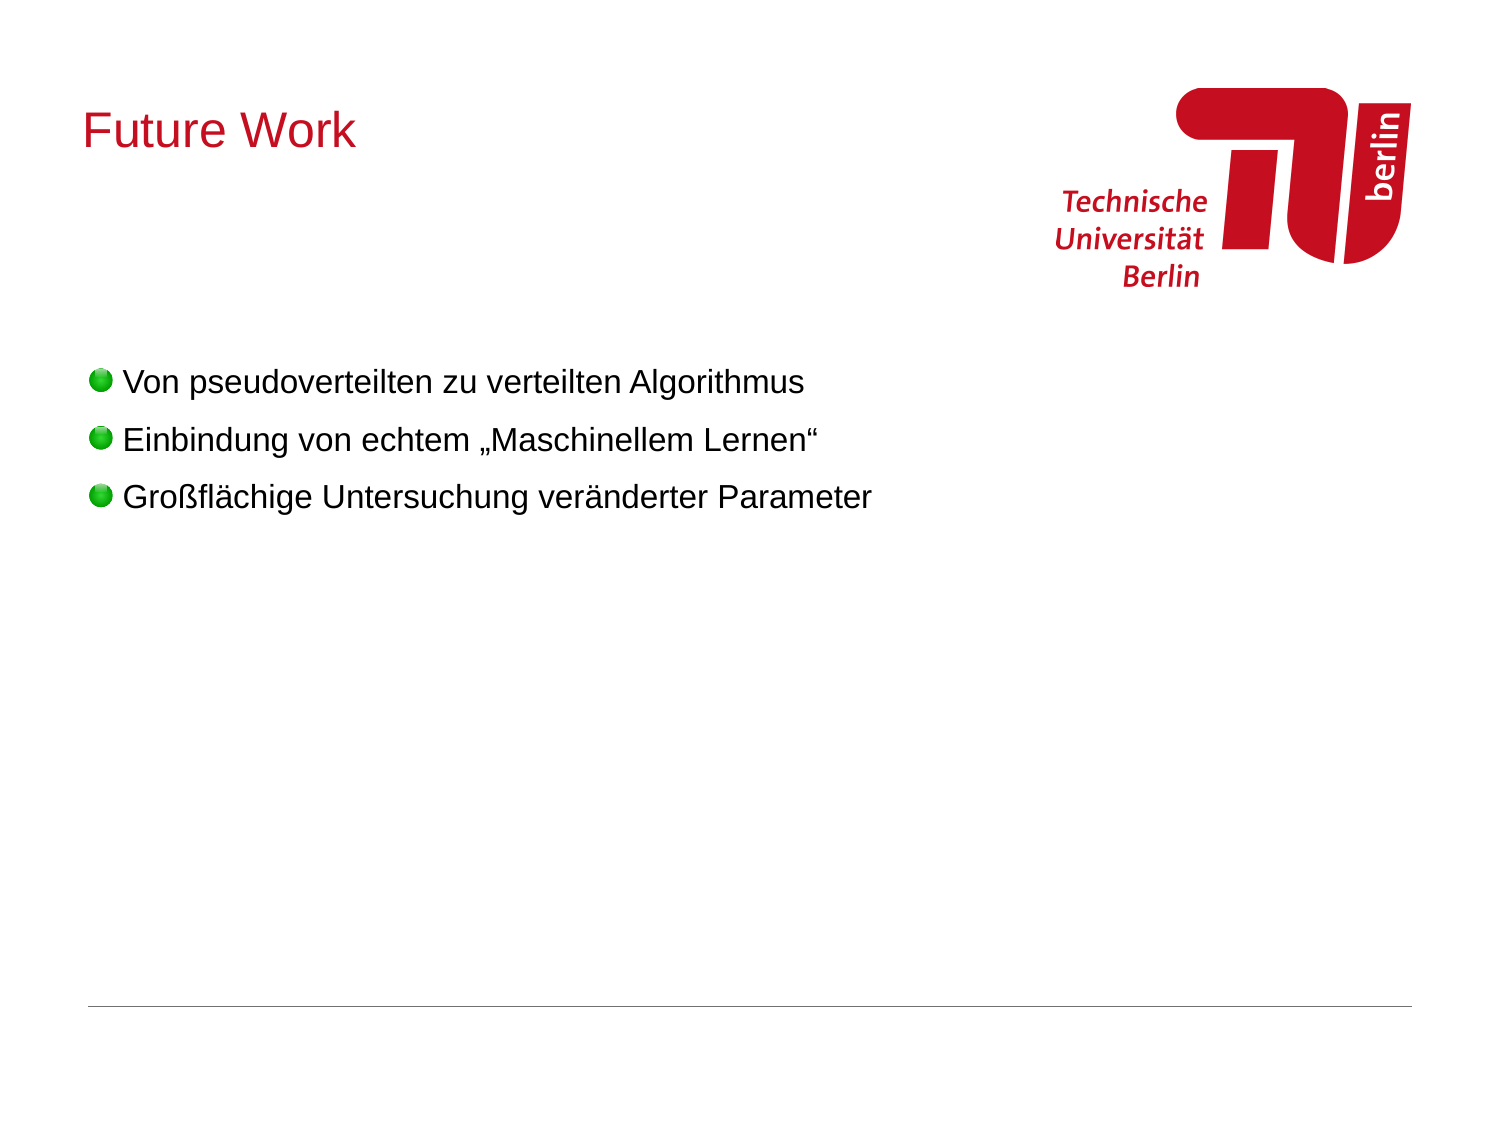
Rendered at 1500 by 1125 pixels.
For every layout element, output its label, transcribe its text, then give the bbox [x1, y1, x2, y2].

picture [1056, 88, 1411, 287]
list Von pseudoverteilten zu verteilten Algorithmus Einbindung von echtem „Maschinellem Lernen“ Großflächige Untersuchung veränderter Parameter [88, 354, 1411, 975]
title Future Work [82, 94, 1028, 158]
